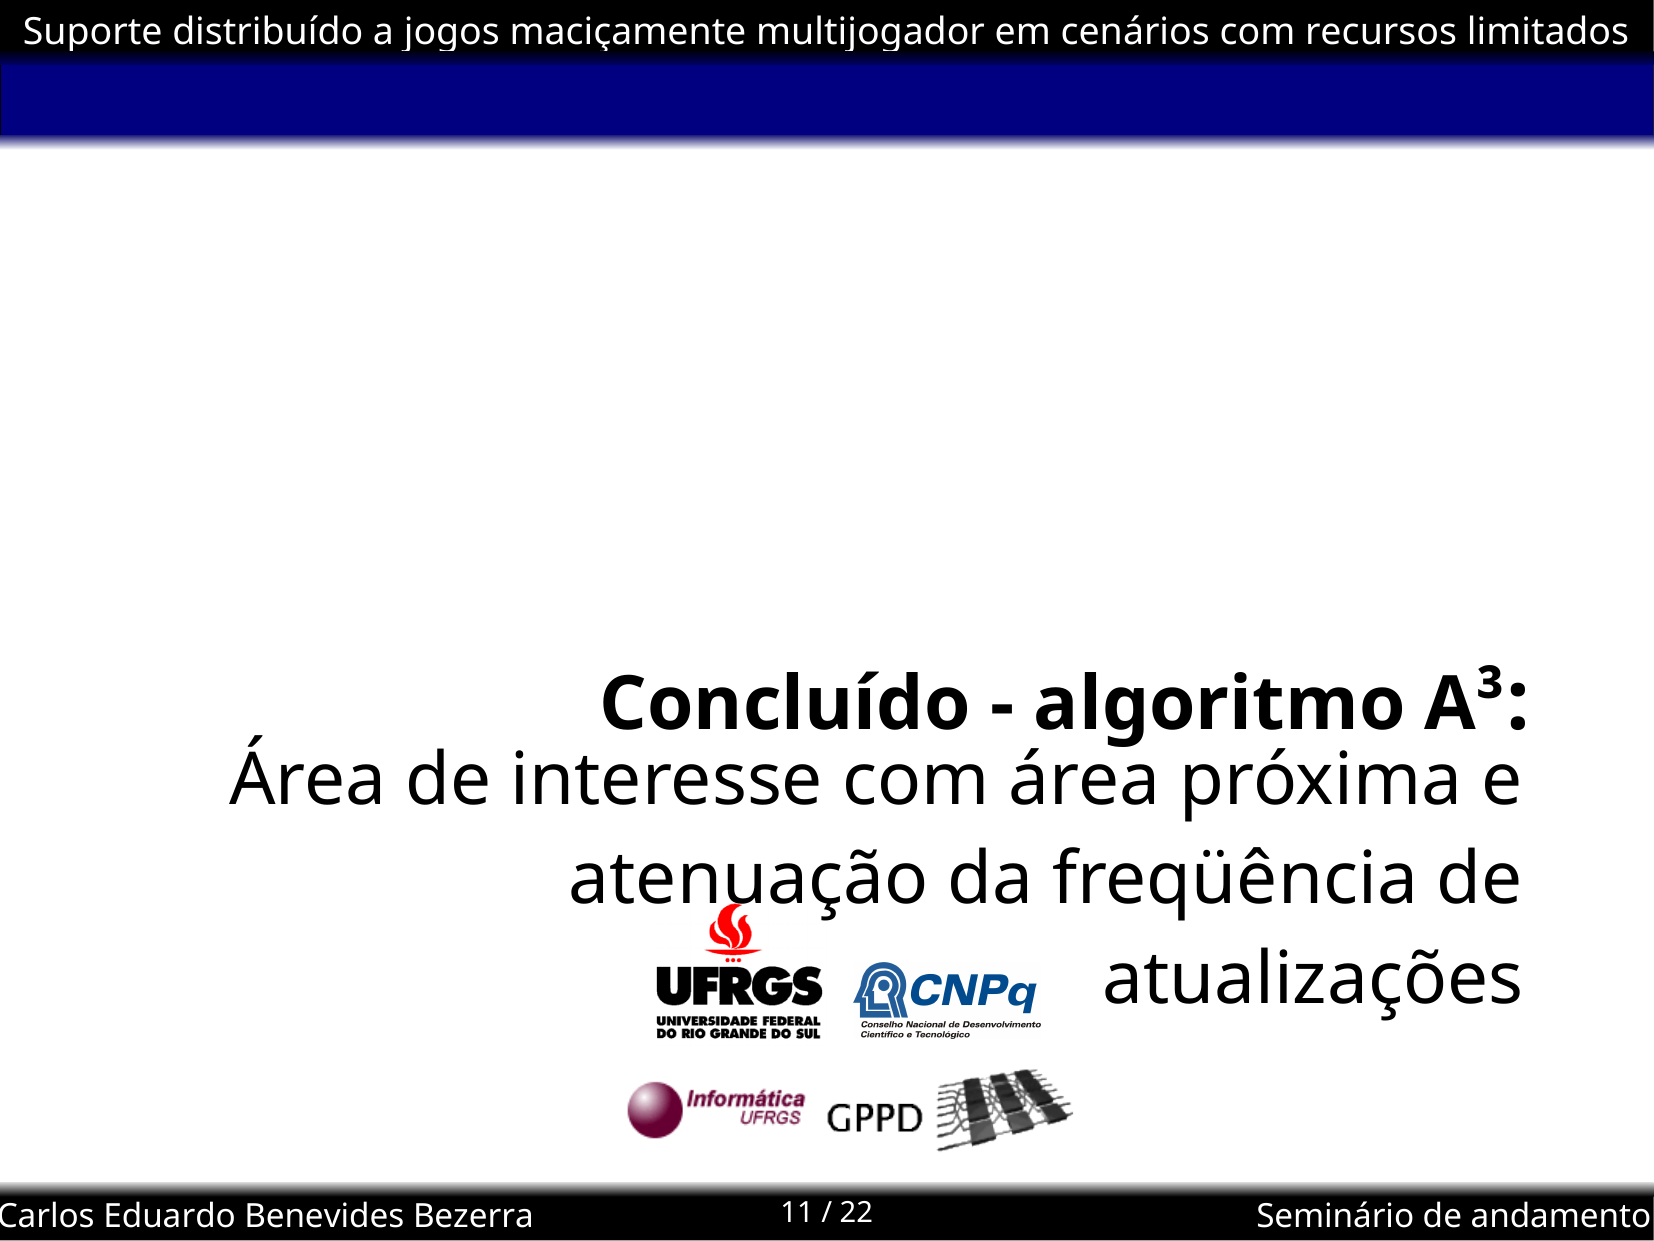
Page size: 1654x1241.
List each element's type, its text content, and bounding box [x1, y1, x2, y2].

subtitle Área de interesse com área próxima e atenuação da freqüência de atualizações [129, 726, 1524, 928]
title Concluído - algoritmo A³: [123, 263, 1530, 724]
picture [853, 962, 1041, 1039]
picture [614, 1068, 821, 1148]
picture [651, 928, 827, 1046]
picture [826, 1068, 1075, 1154]
